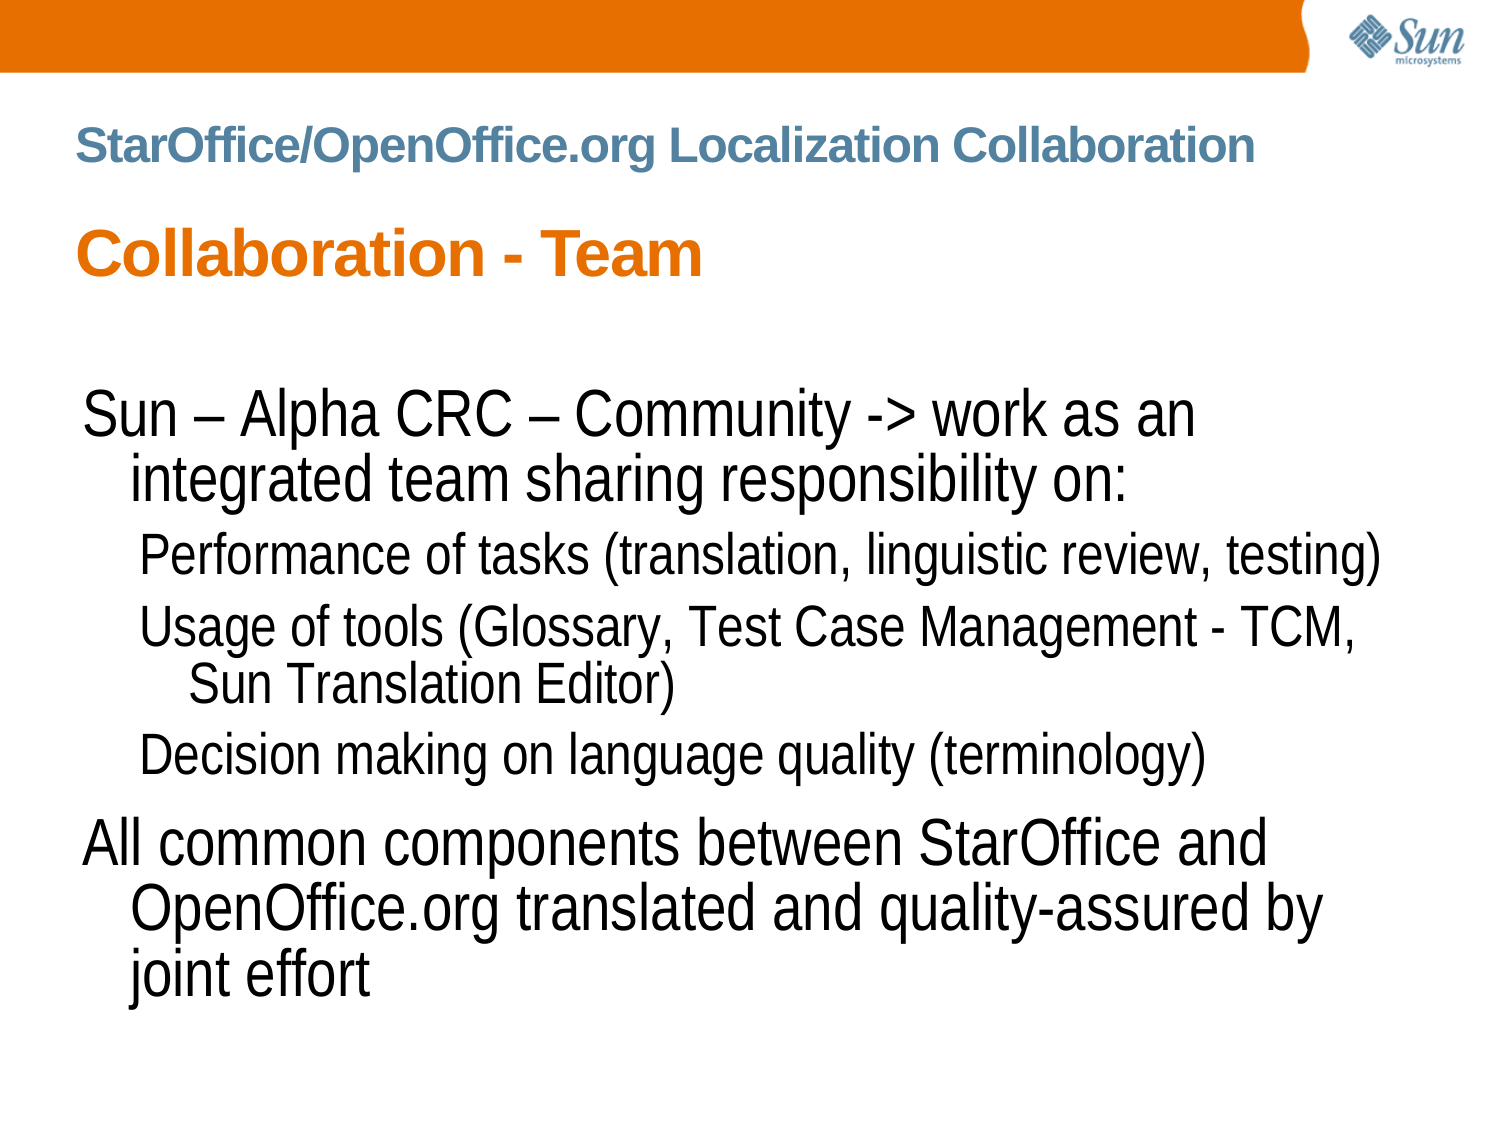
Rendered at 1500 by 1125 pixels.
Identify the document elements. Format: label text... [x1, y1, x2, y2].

list Sun – Alpha CRC – Community -> work as an integrated team sharing responsibility on: Performance of tasks (translation, linguistic review, testing) Usage of tools (Glossary, Test Case Management - TCM, Sun Translation Editor) Decision making on language quality (terminology) All common components between StarOffice and OpenOffice.org translated and quality-assured by joint effort [62, 383, 1400, 1125]
picture [0, 0, 1500, 75]
title StarOffice/OpenOffice.org Localization Collaboration Collaboration - Team [75, 122, 1438, 299]
